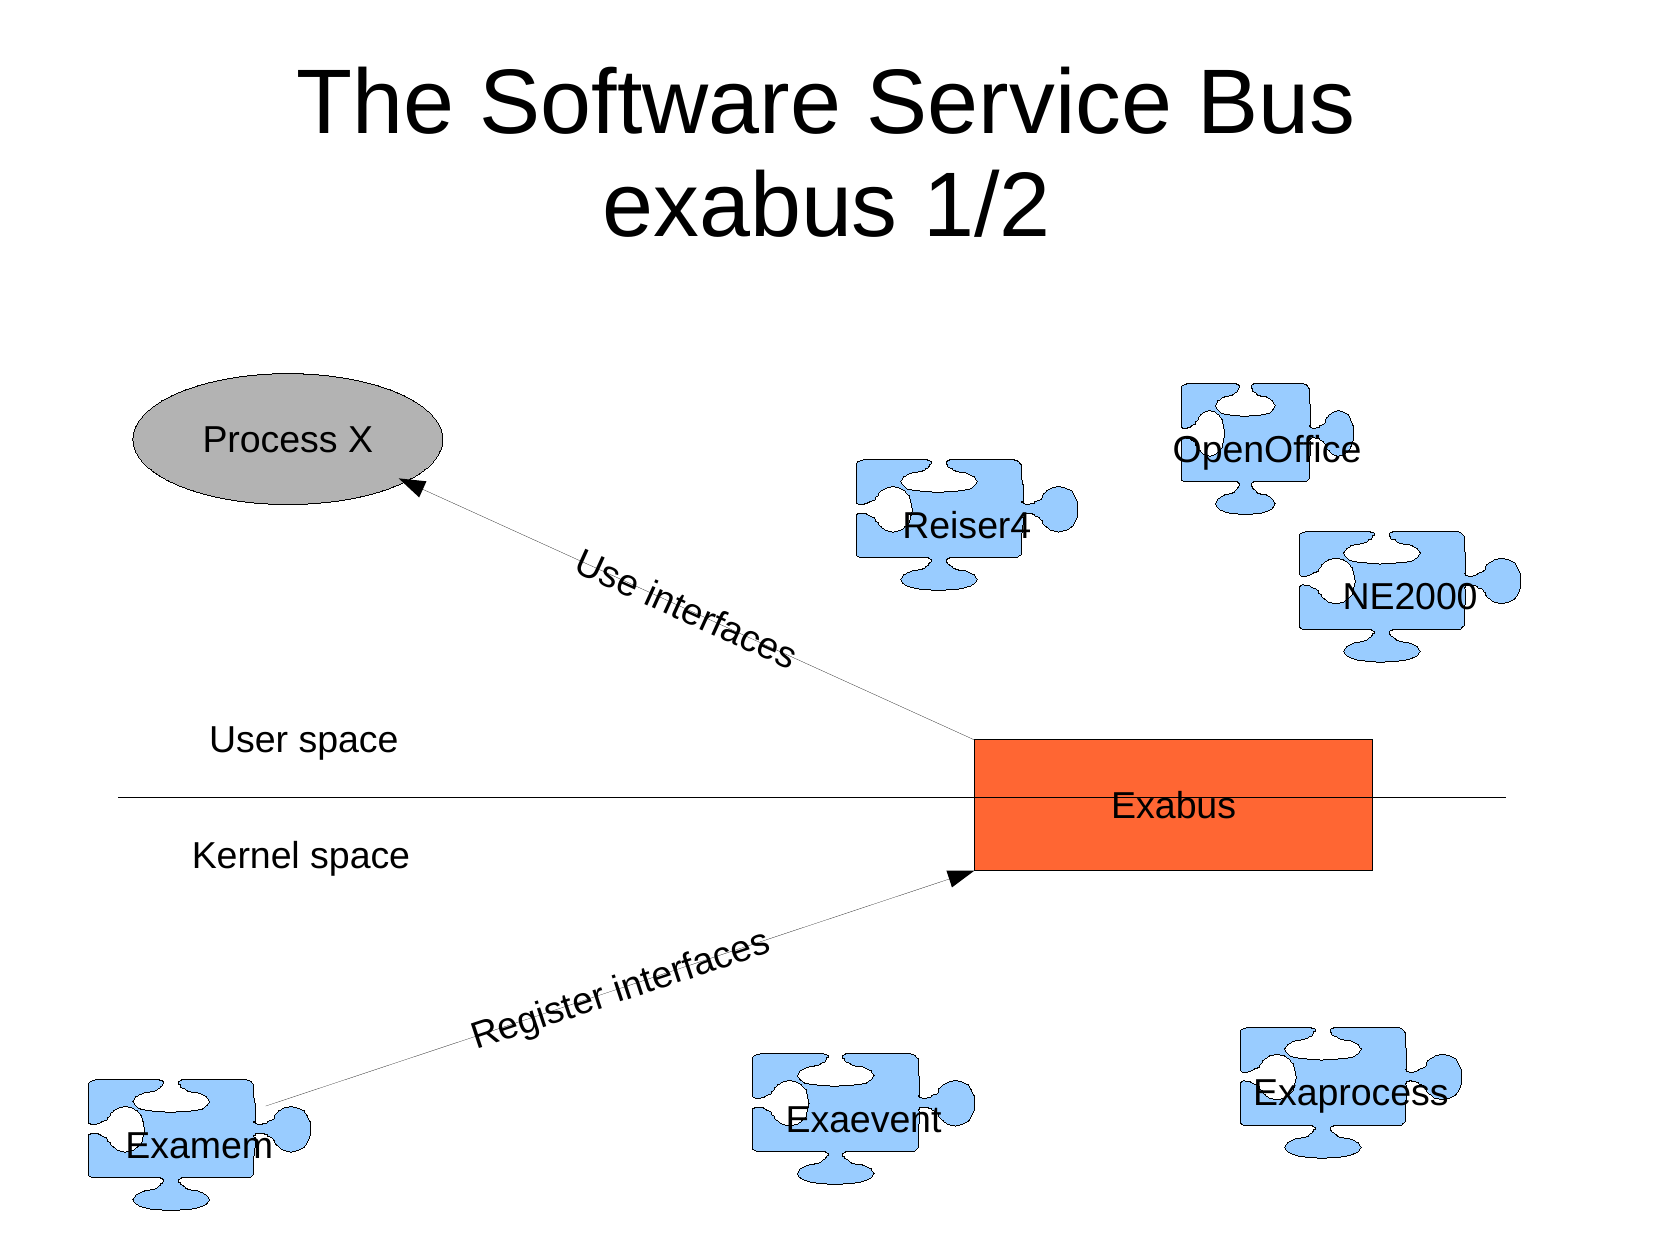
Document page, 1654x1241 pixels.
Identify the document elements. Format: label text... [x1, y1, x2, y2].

text_box Reiser4 [856, 459, 1078, 591]
text_box Exabus [1181, 800, 1191, 816]
text_box OpenOffice [1181, 439, 1196, 460]
text_box Exabus [1202, 798, 1211, 816]
text_box Reiser4 [909, 515, 923, 525]
text_box Kernel space [177, 826, 426, 884]
text_box Exabus [974, 798, 1373, 871]
text_box Exaprocess [1240, 1027, 1462, 1159]
text_box User space [194, 710, 414, 768]
title The Software Service Bus exabus 1/2 [82, 50, 1571, 256]
text_box Exaevent [752, 1053, 975, 1185]
text_box Process X [132, 373, 443, 505]
text_box Exabus [974, 739, 1373, 797]
text_box NE2000 [1299, 531, 1521, 663]
text_box Examem [88, 1079, 311, 1211]
text_box OpenOffice [1181, 383, 1354, 515]
